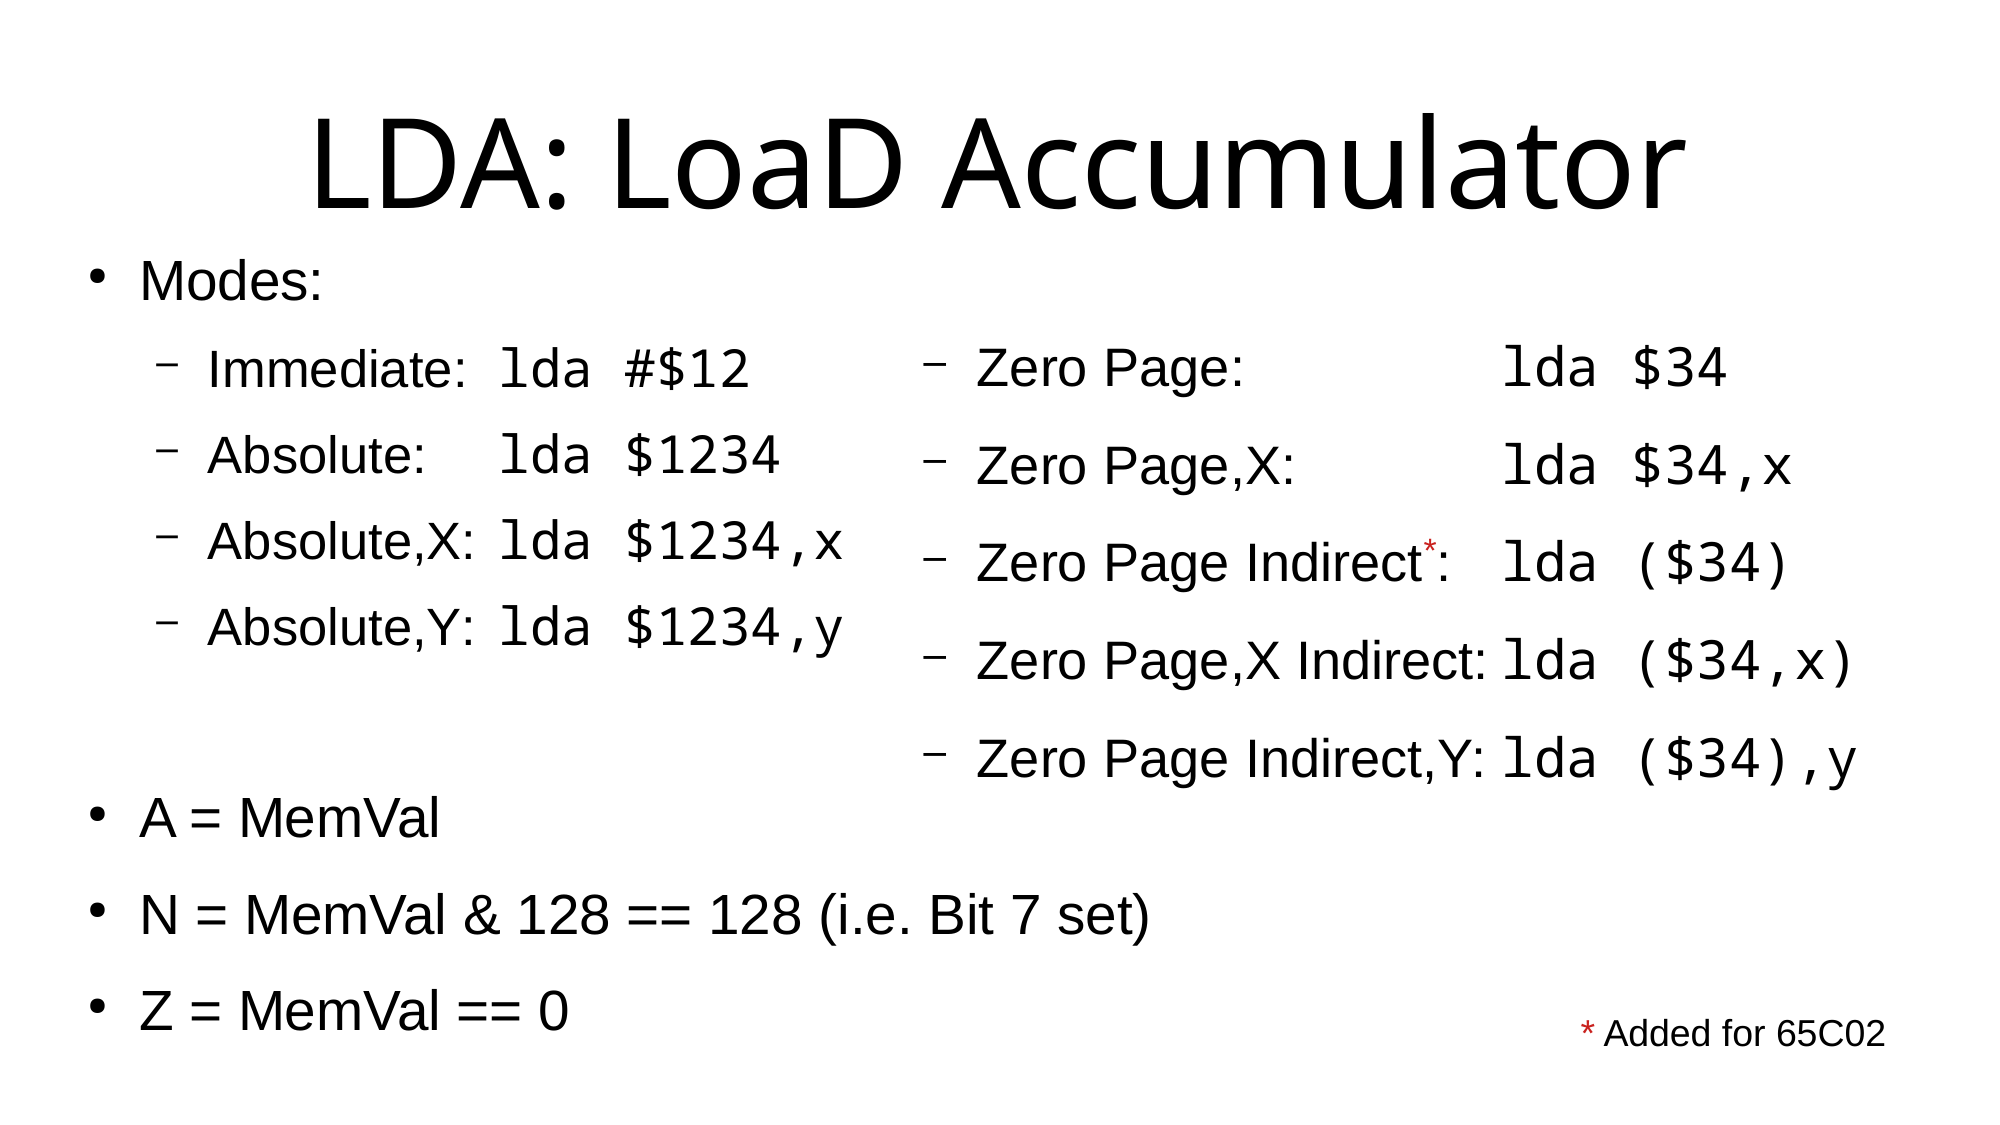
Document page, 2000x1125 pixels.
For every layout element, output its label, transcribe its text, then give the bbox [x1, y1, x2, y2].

title LDA: LoaD Accumulator [30, 59, 1966, 278]
list Zero Page: lda $34 Zero Page,X: lda $34,x Zero Page Indirect*: lda ($34) Zero Page,X Indirect: lda ($34,x) Zero Page Indirect,Y: lda ($34),y [819, 222, 1989, 801]
list Modes: Immediate: lda #$12 Absolute: lda $1234 Absolute,X: lda $1234,x Absolute,Y: lda $1234,y A = MemVal N = MemVal & 128 == 128 (i.e. Bit 7 set) Z = MemVal == 0 [55, 278, 1195, 1063]
text_box * Added for 65C02 [1565, 1005, 1902, 1062]
